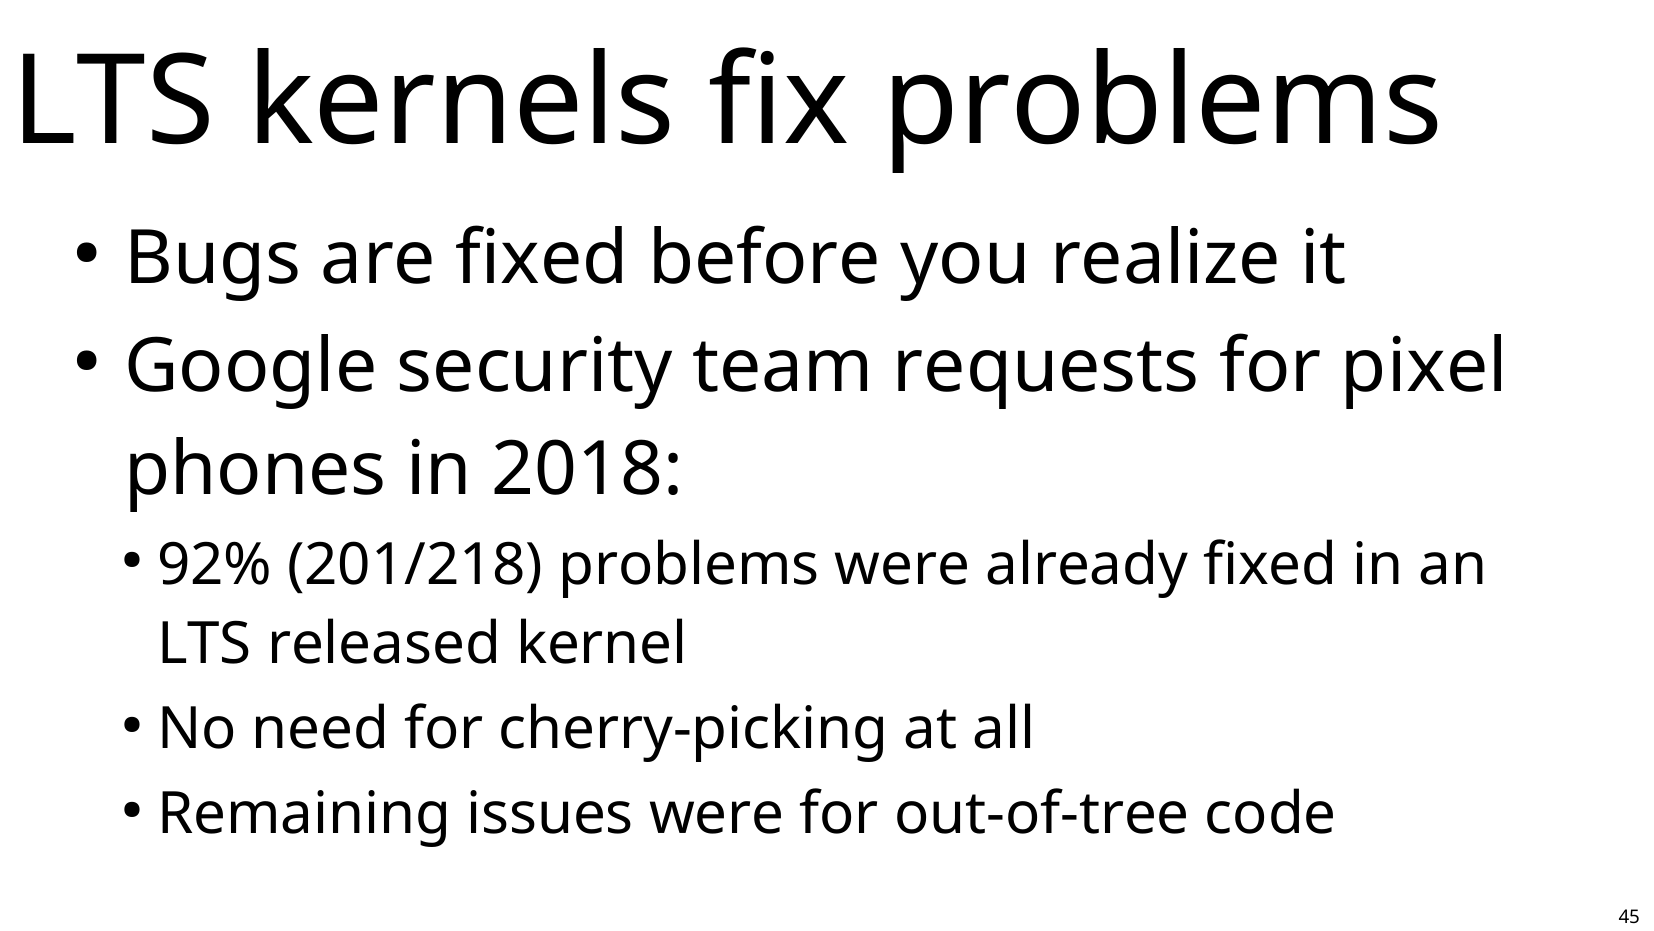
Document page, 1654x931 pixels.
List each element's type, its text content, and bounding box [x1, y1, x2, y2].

text_box <number> [1598, 895, 1654, 931]
text_box LTS kernels fix problems [0, 2, 1654, 176]
text_box Bugs are fixed before you realize it Google security team requests for pixel phones in 2018: 92% (201/218) problems were already fixed in an LTS released kernel No need for cherry-picking at all Remaining issues were for out-of-tree code [36, 87, 1613, 931]
